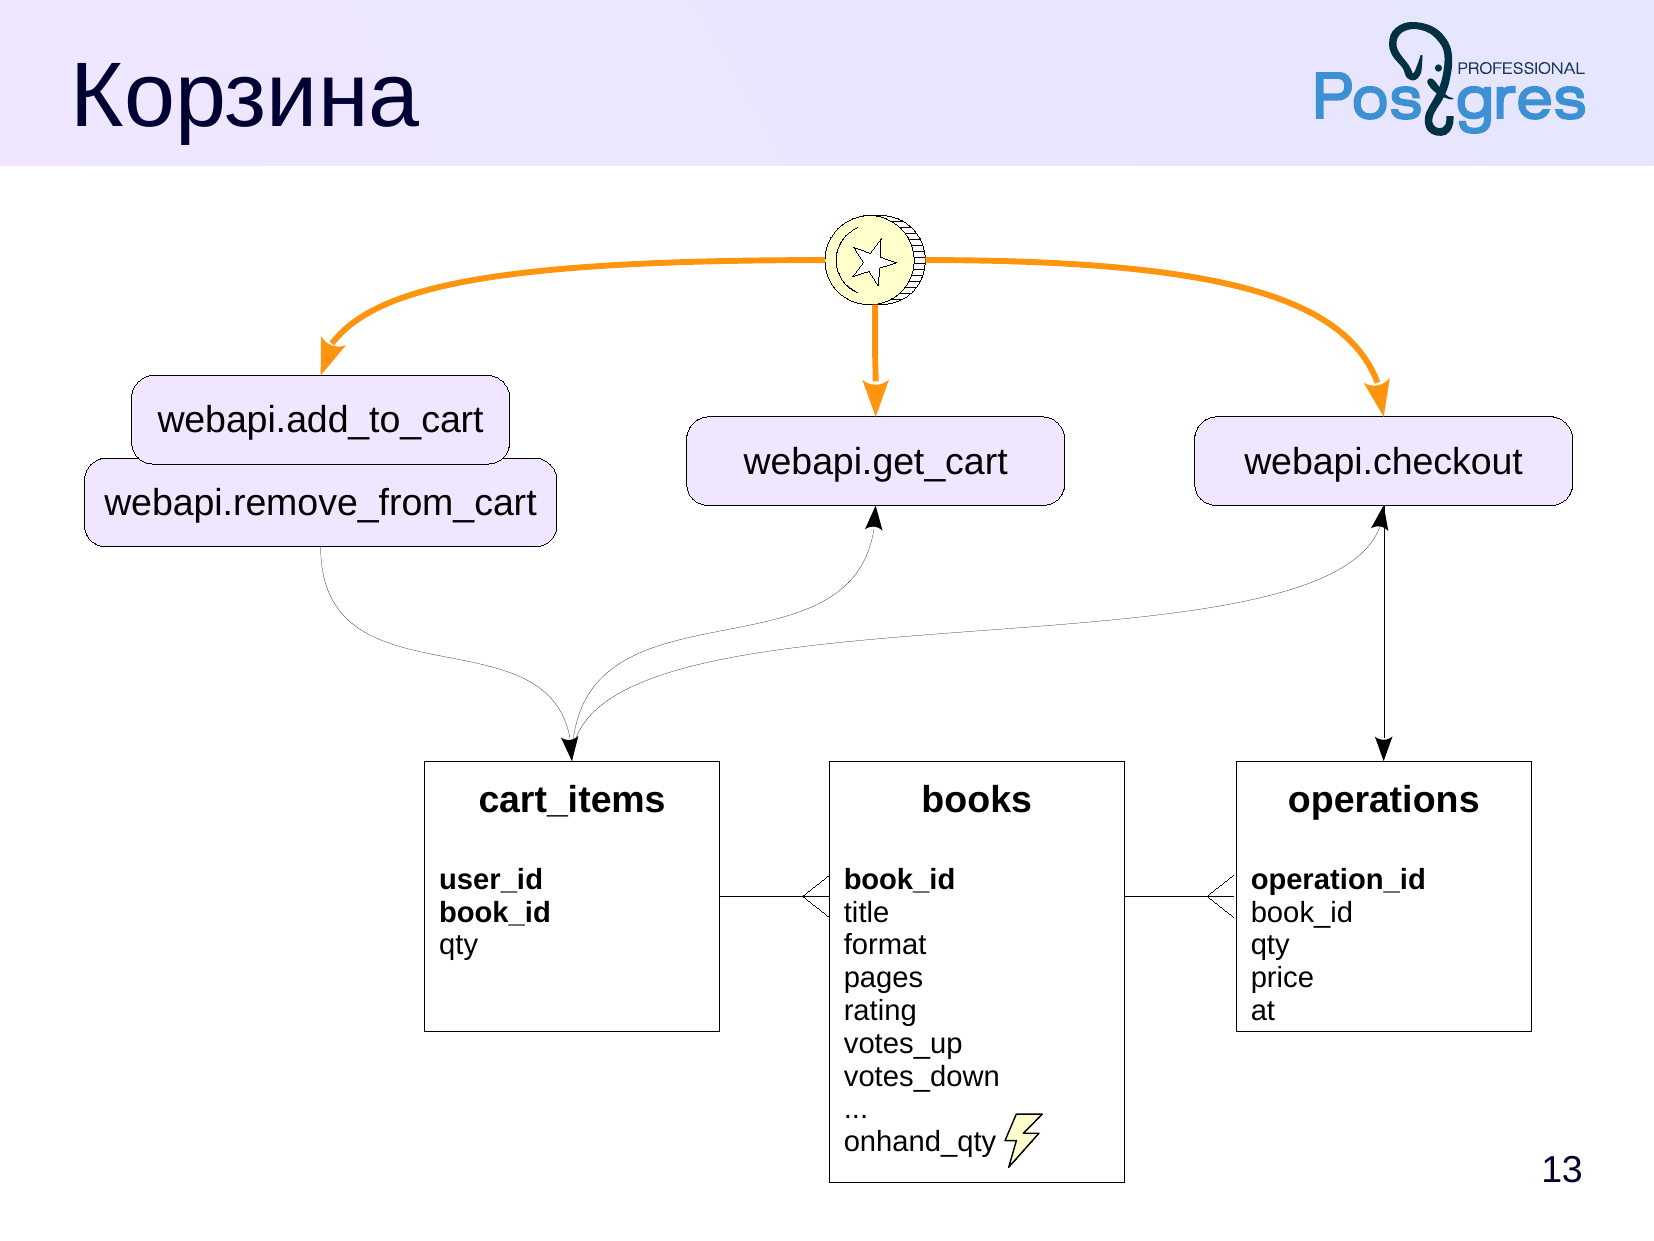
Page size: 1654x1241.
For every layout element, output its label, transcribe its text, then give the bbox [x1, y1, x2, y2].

text_box webapi.add_to_cart [131, 375, 510, 465]
text_box [825, 215, 926, 305]
text_box webapi.checkout [1194, 416, 1573, 506]
title Корзина [70, 43, 1241, 147]
text_box webapi.remove_from_cart [84, 458, 557, 547]
text_box [1005, 1114, 1043, 1168]
text_box operations operation_id book_id qty price at [1236, 761, 1532, 1032]
text_box books book_id title format pages rating votes_up votes_down ... onhand_qty [829, 761, 1125, 1183]
text_box webapi.get_cart [686, 416, 1065, 506]
text_box cart_items user_id book_id qty [424, 761, 720, 1032]
